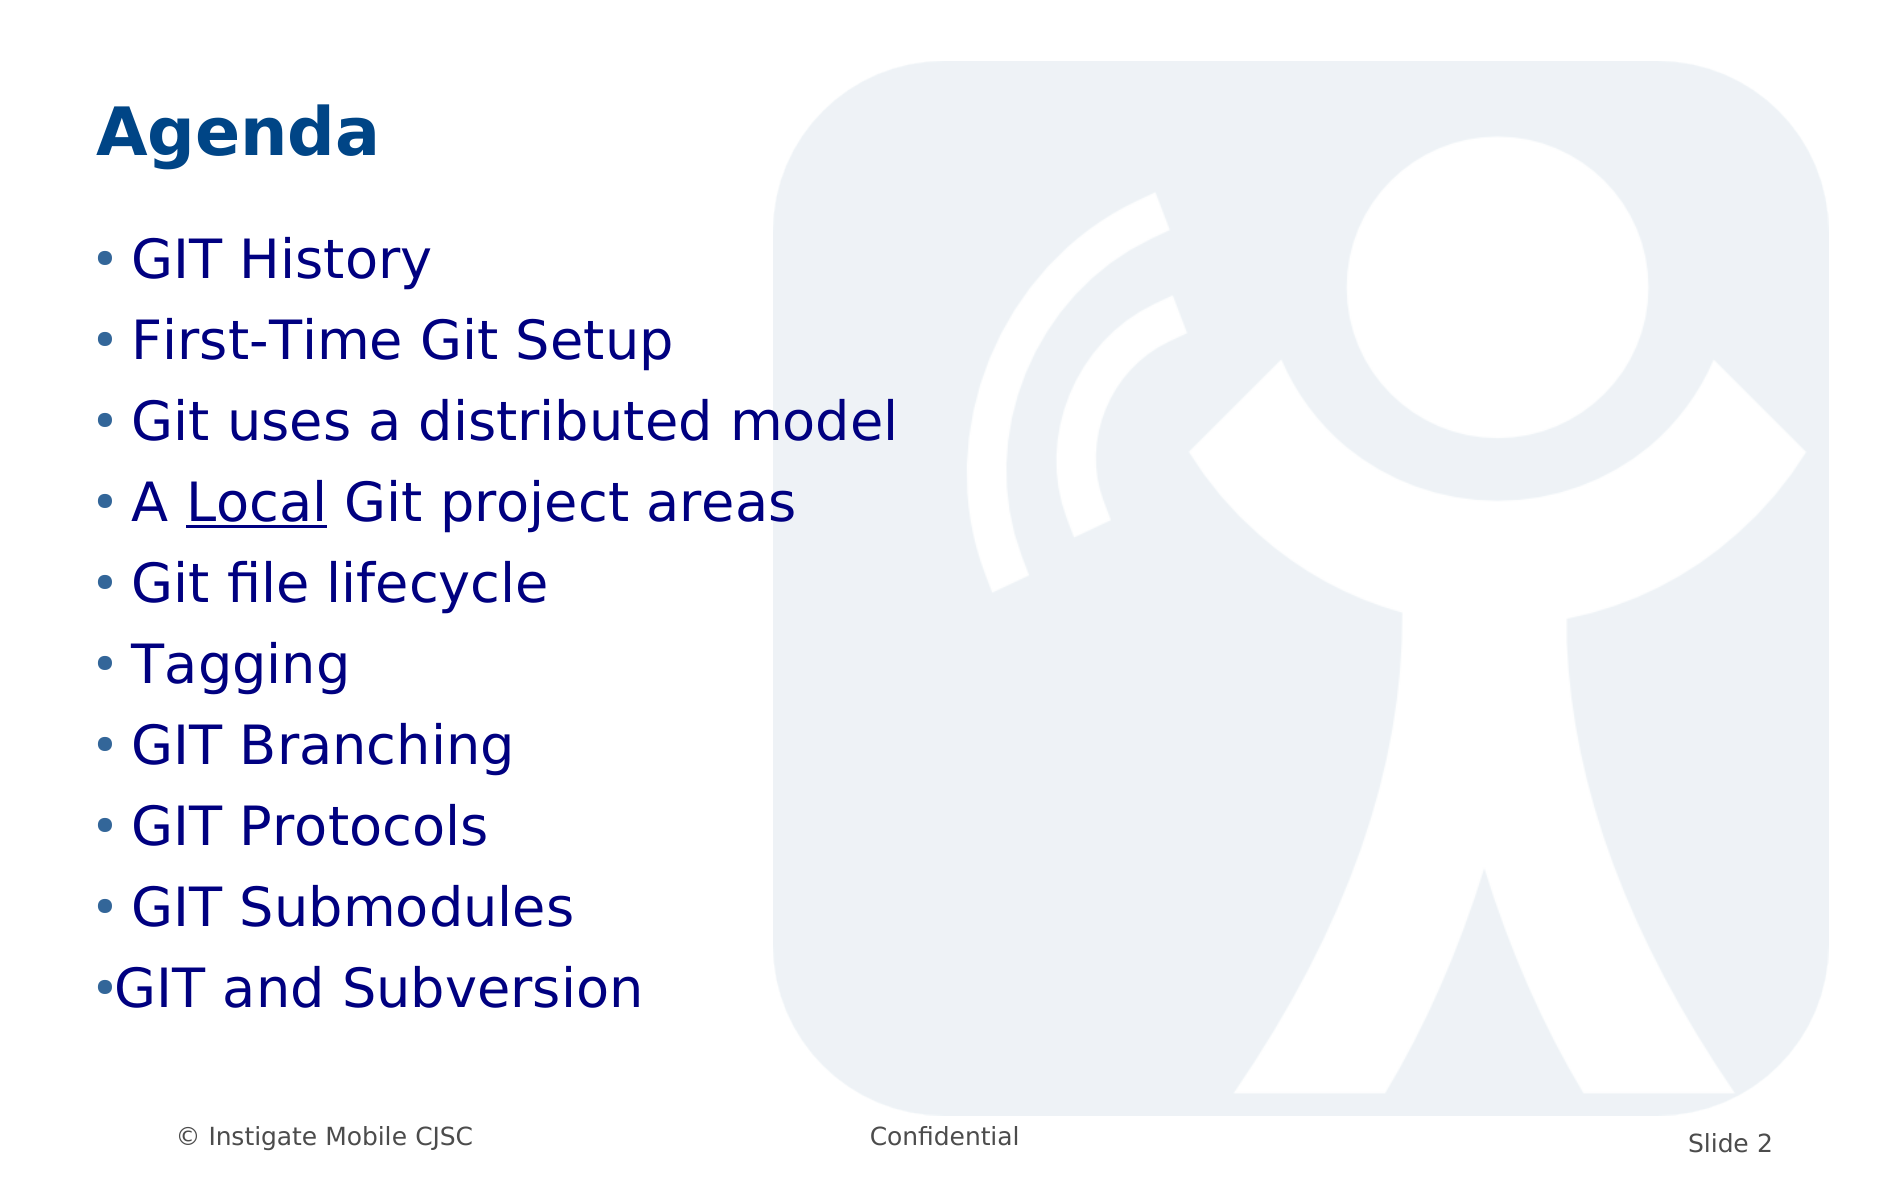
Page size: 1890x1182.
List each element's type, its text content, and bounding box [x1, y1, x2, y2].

title Agenda [96, 47, 1794, 217]
subtitle GIT History First-Time Git Setup Git uses a distributed model A Local Git project areas Git file lifecycle Tagging GIT Branching GIT Protocols GIT Submodules GIT and Subversion [95, 228, 1795, 1020]
